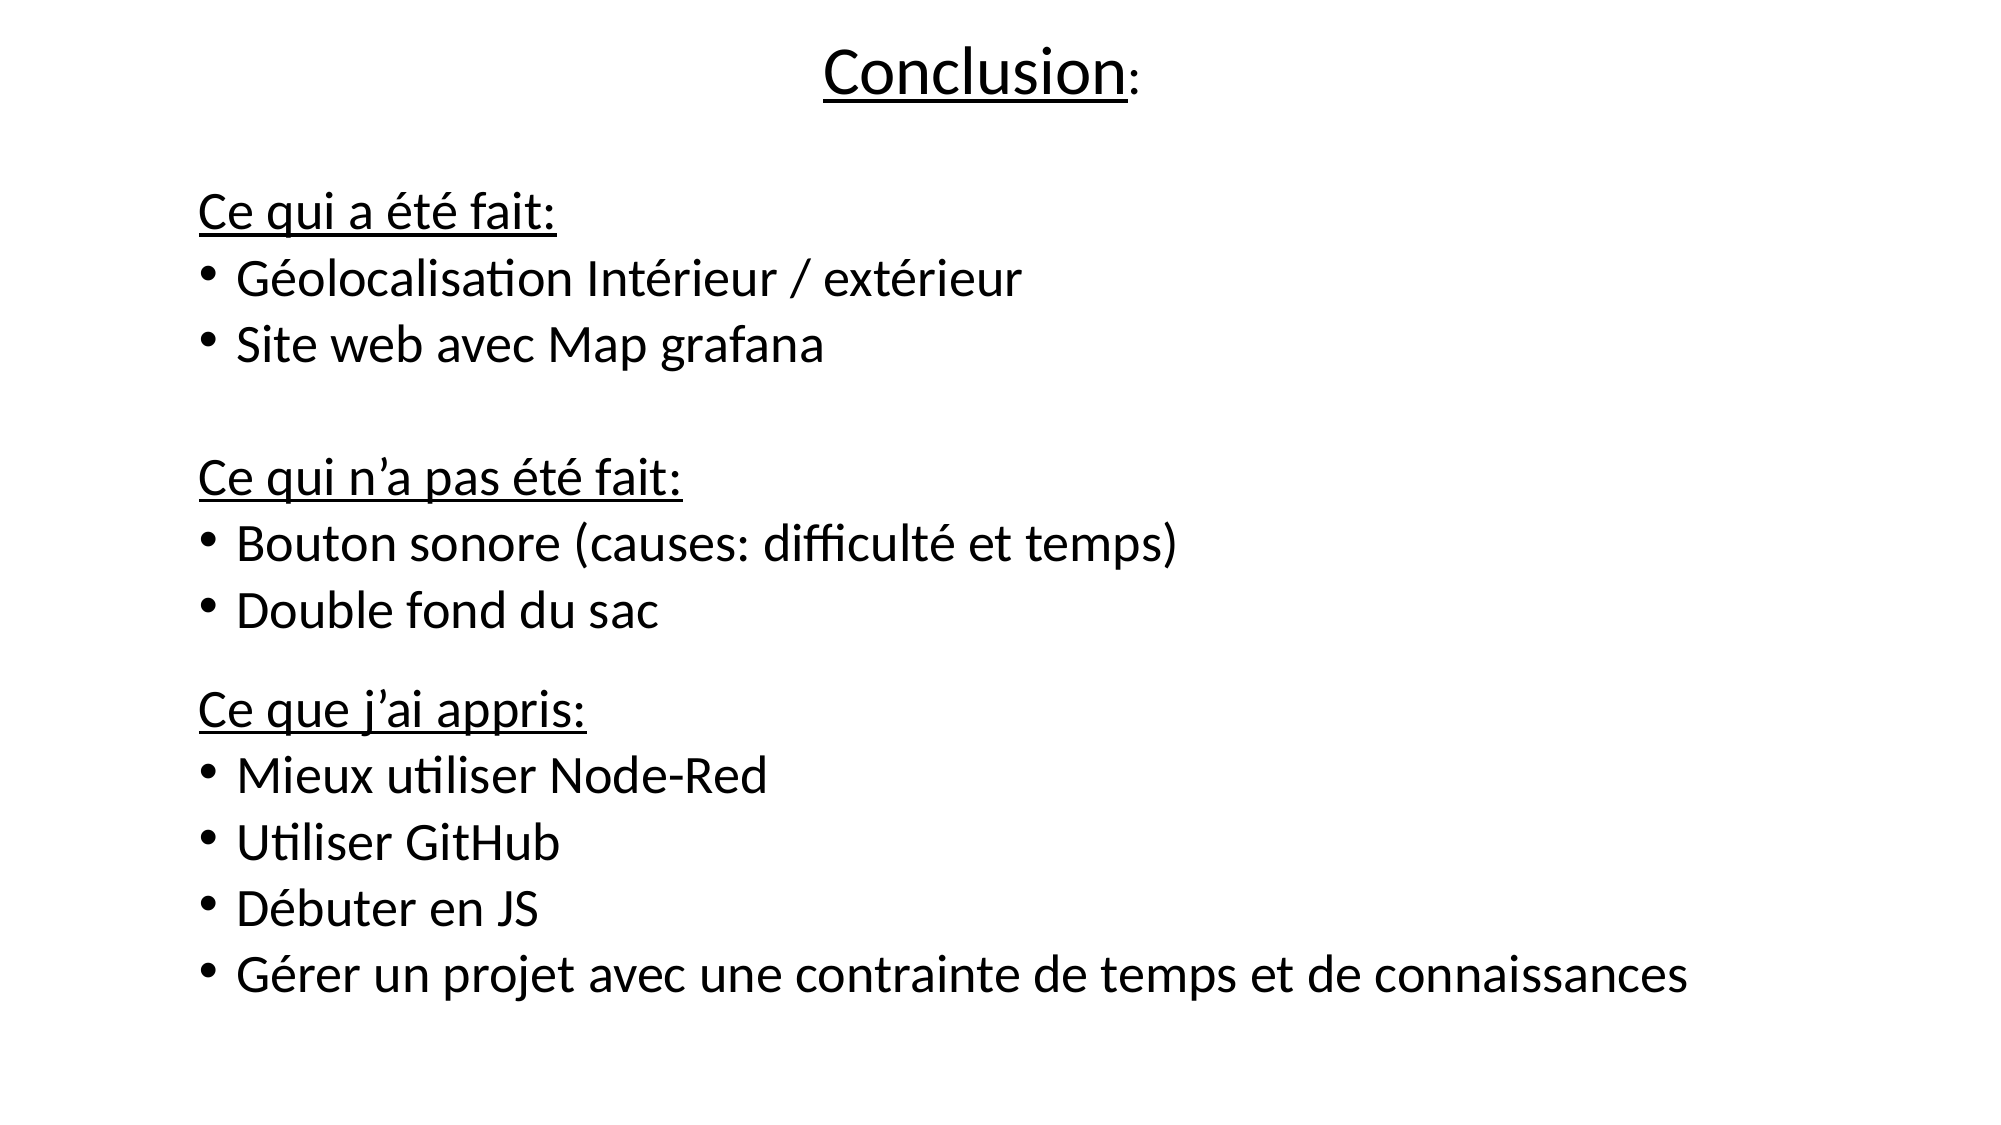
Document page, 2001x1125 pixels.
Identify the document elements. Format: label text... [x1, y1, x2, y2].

list Conclusion: Ce qui a été fait: Géolocalisation Intérieur / extérieur Site web avec Map grafana Ce qui n’a pas été fait: Bouton sonore (causes: difficulté et temps) Double fond du sac Ce que j’ai appris: Mieux utiliser Node-Red Utiliser GitHub Débuter en JS Gérer un projet avec une contrainte de temps et de connaissances [183, 41, 1817, 1017]
